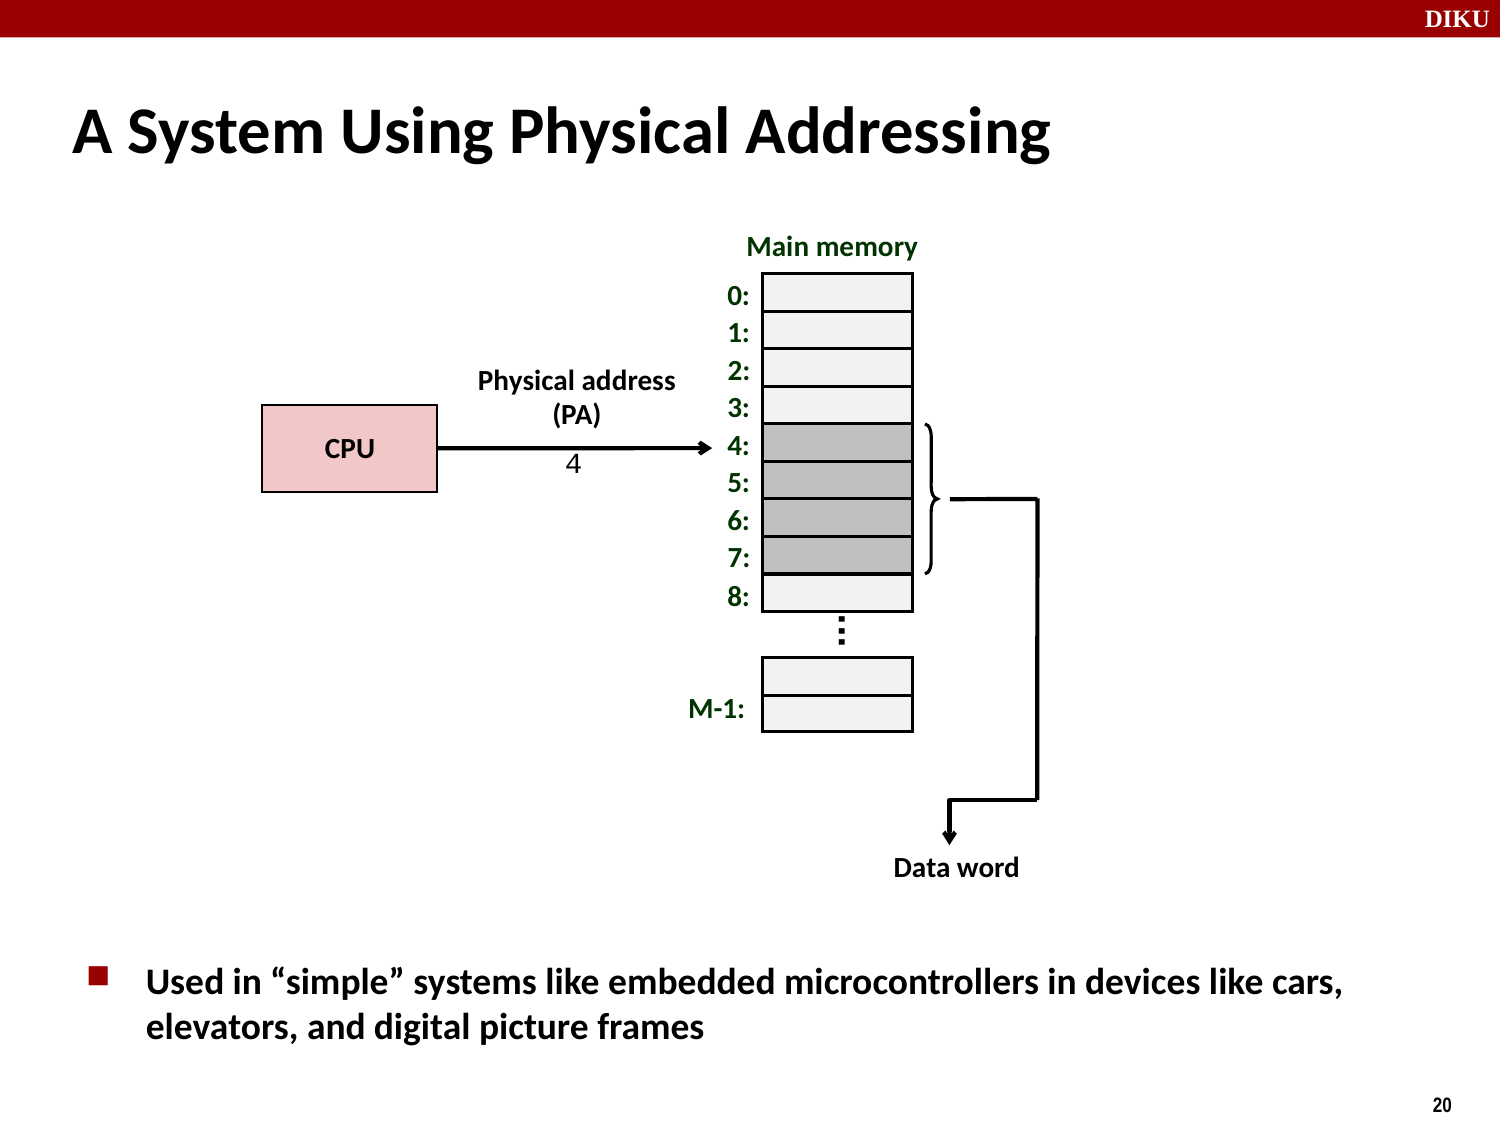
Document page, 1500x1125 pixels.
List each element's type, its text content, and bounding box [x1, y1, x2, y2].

text_box Physical address (PA) [449, 350, 705, 445]
text_box Main memory [719, 224, 945, 280]
text_box A System Using Physical Addressing [57, 62, 1488, 191]
text_box 7: [712, 535, 769, 574]
text_box CPU [262, 404, 438, 493]
text_box 6: [712, 498, 769, 535]
text_box ... [774, 612, 925, 650]
text_box 0: [712, 273, 762, 310]
text_box Used in “simple” systems like embedded microcontrollers in devices like cars, elevators, and digital picture frames [74, 949, 1438, 1095]
text_box 4 [550, 437, 600, 493]
text_box 4: [712, 423, 769, 460]
text_box M-1: [673, 686, 769, 742]
text_box [762, 657, 913, 732]
text_box Data word [870, 839, 1044, 896]
text_box 5: [712, 460, 769, 498]
text_box 8: [712, 574, 769, 629]
text_box 2: [712, 348, 762, 385]
text_box 3: [712, 385, 762, 423]
text_box 1: [712, 310, 762, 348]
text_box [762, 273, 913, 612]
